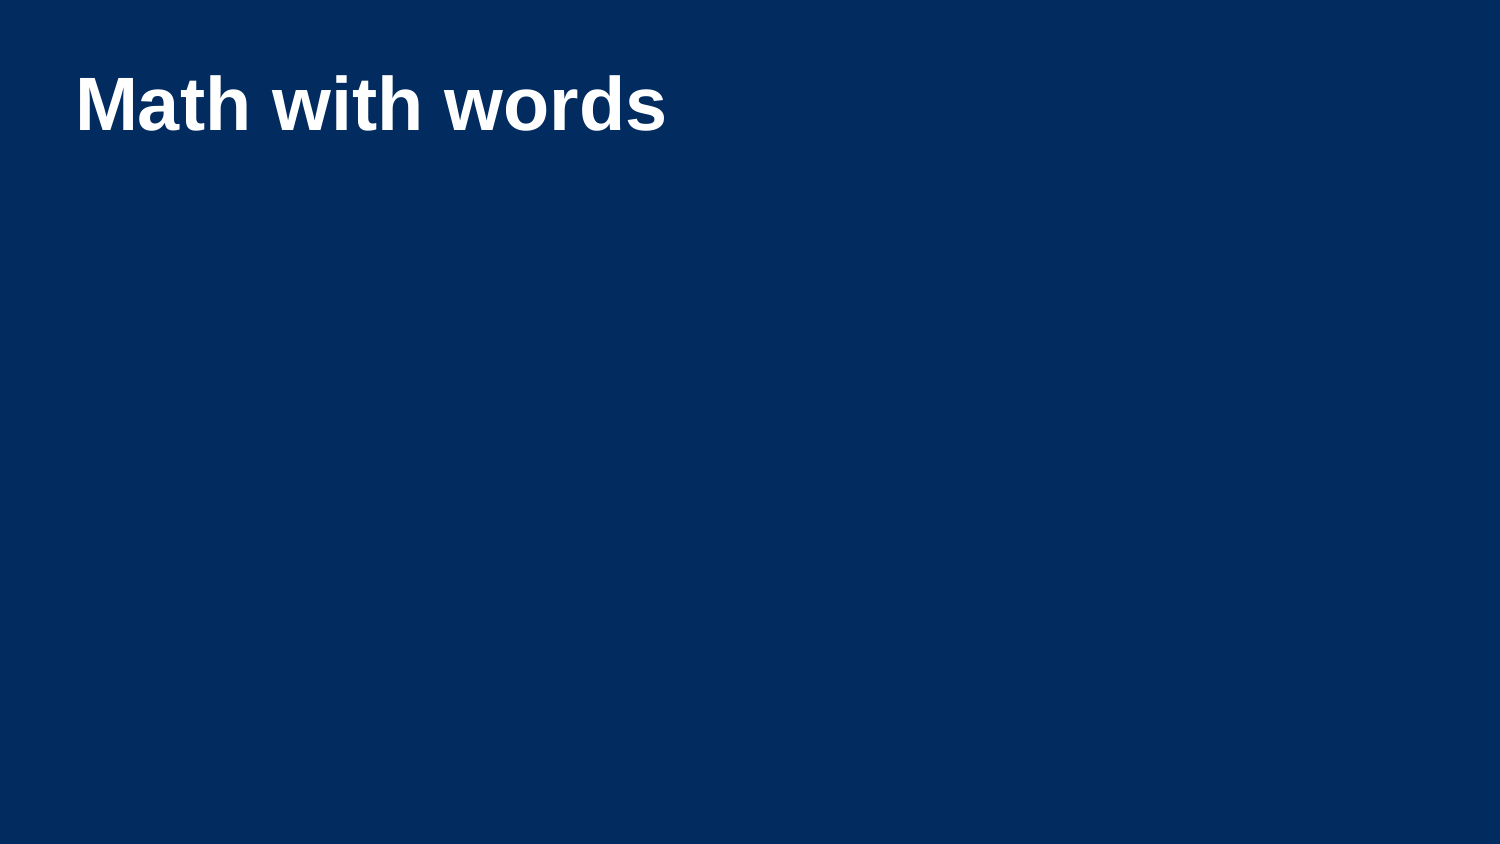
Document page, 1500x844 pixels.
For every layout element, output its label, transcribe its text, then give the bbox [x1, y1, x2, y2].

title Math with words [74, 33, 1425, 175]
